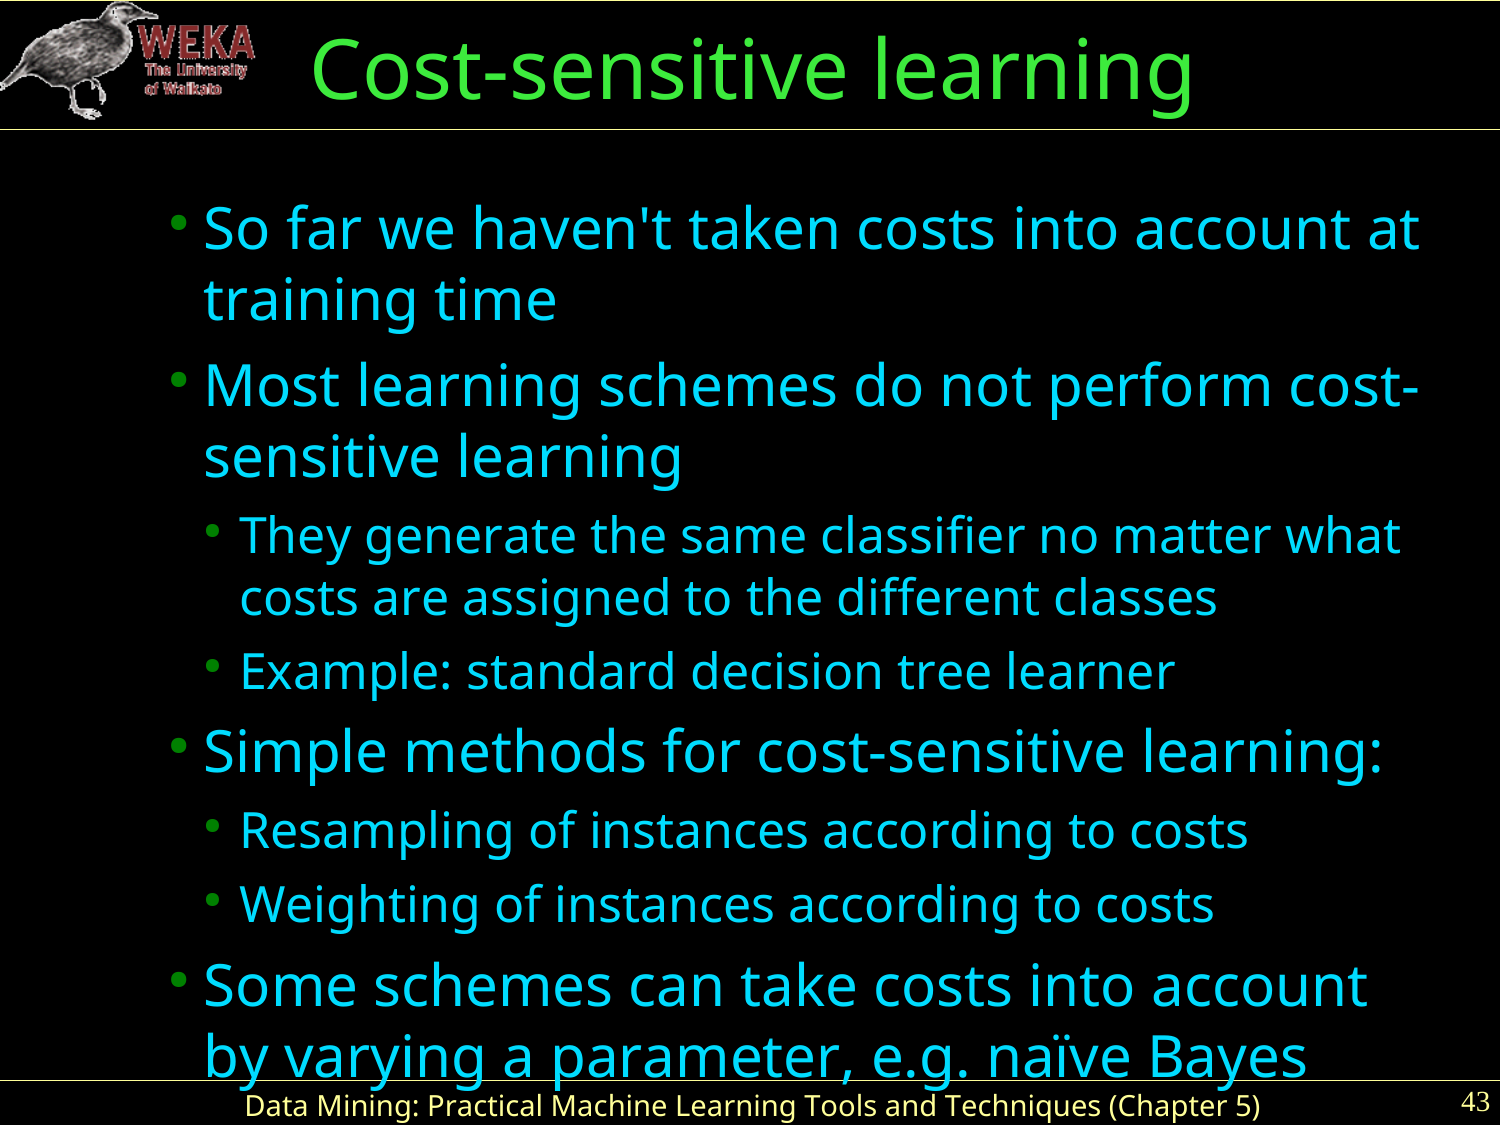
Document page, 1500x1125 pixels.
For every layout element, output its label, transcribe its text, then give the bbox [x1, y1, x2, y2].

title Cost-sensitive learning [295, 0, 1500, 148]
text_box So far we haven't taken costs into account at training time Most learning schemes do not perform cost-sensitive learning They generate the same classifier no matter what costs are assigned to the different classes Example: standard decision tree learner Simple methods for cost-sensitive learning: Resampling of instances according to costs Weighting of instances according to costs Some schemes can take costs into account by varying a parameter, e.g. naïve Bayes [118, 185, 1447, 1010]
picture [0, 1, 266, 129]
